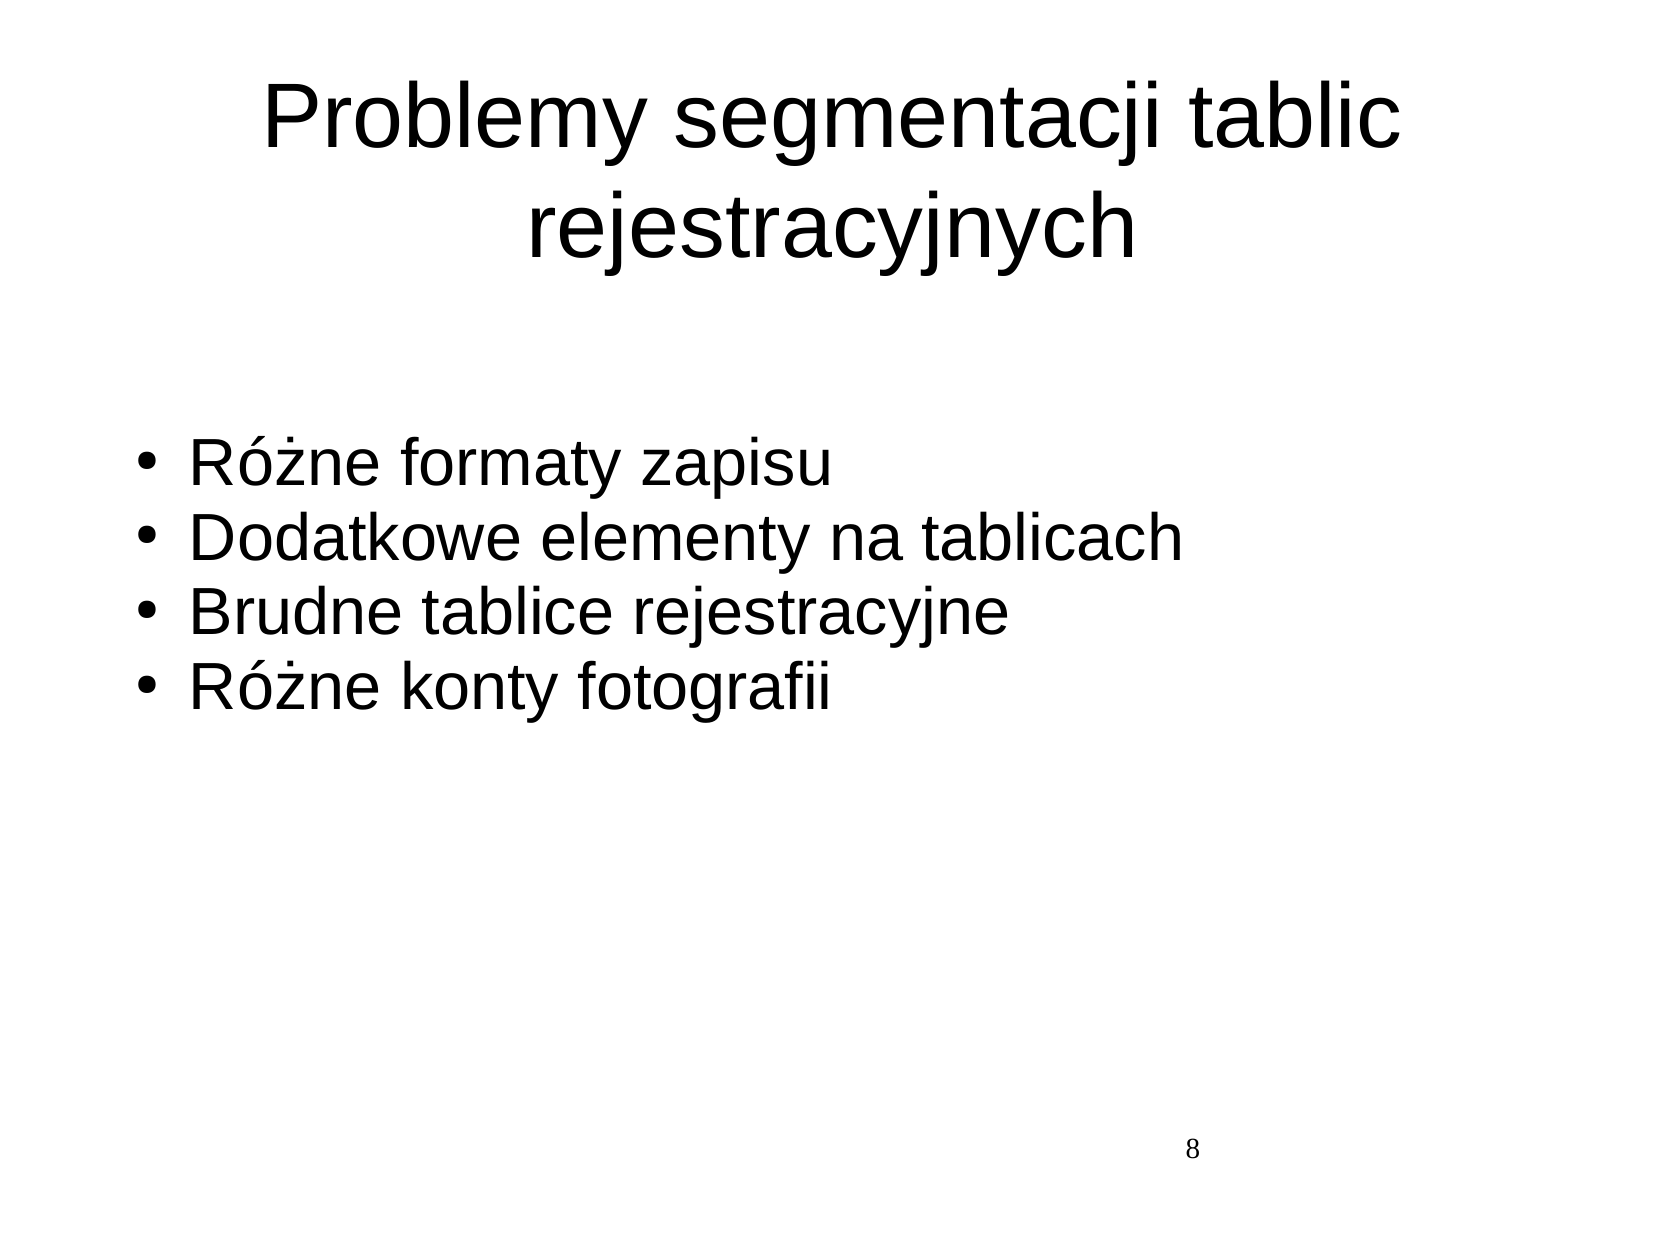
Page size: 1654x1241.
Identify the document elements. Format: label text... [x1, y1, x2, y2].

title Problemy segmentacji tablic rejestracyjnych [82, 49, 1583, 502]
text_box Różne formaty zapisu Dodatkowe elementy na tablicach Brudne tablice rejestracyjne Różne konty fotografii [135, 420, 1328, 729]
